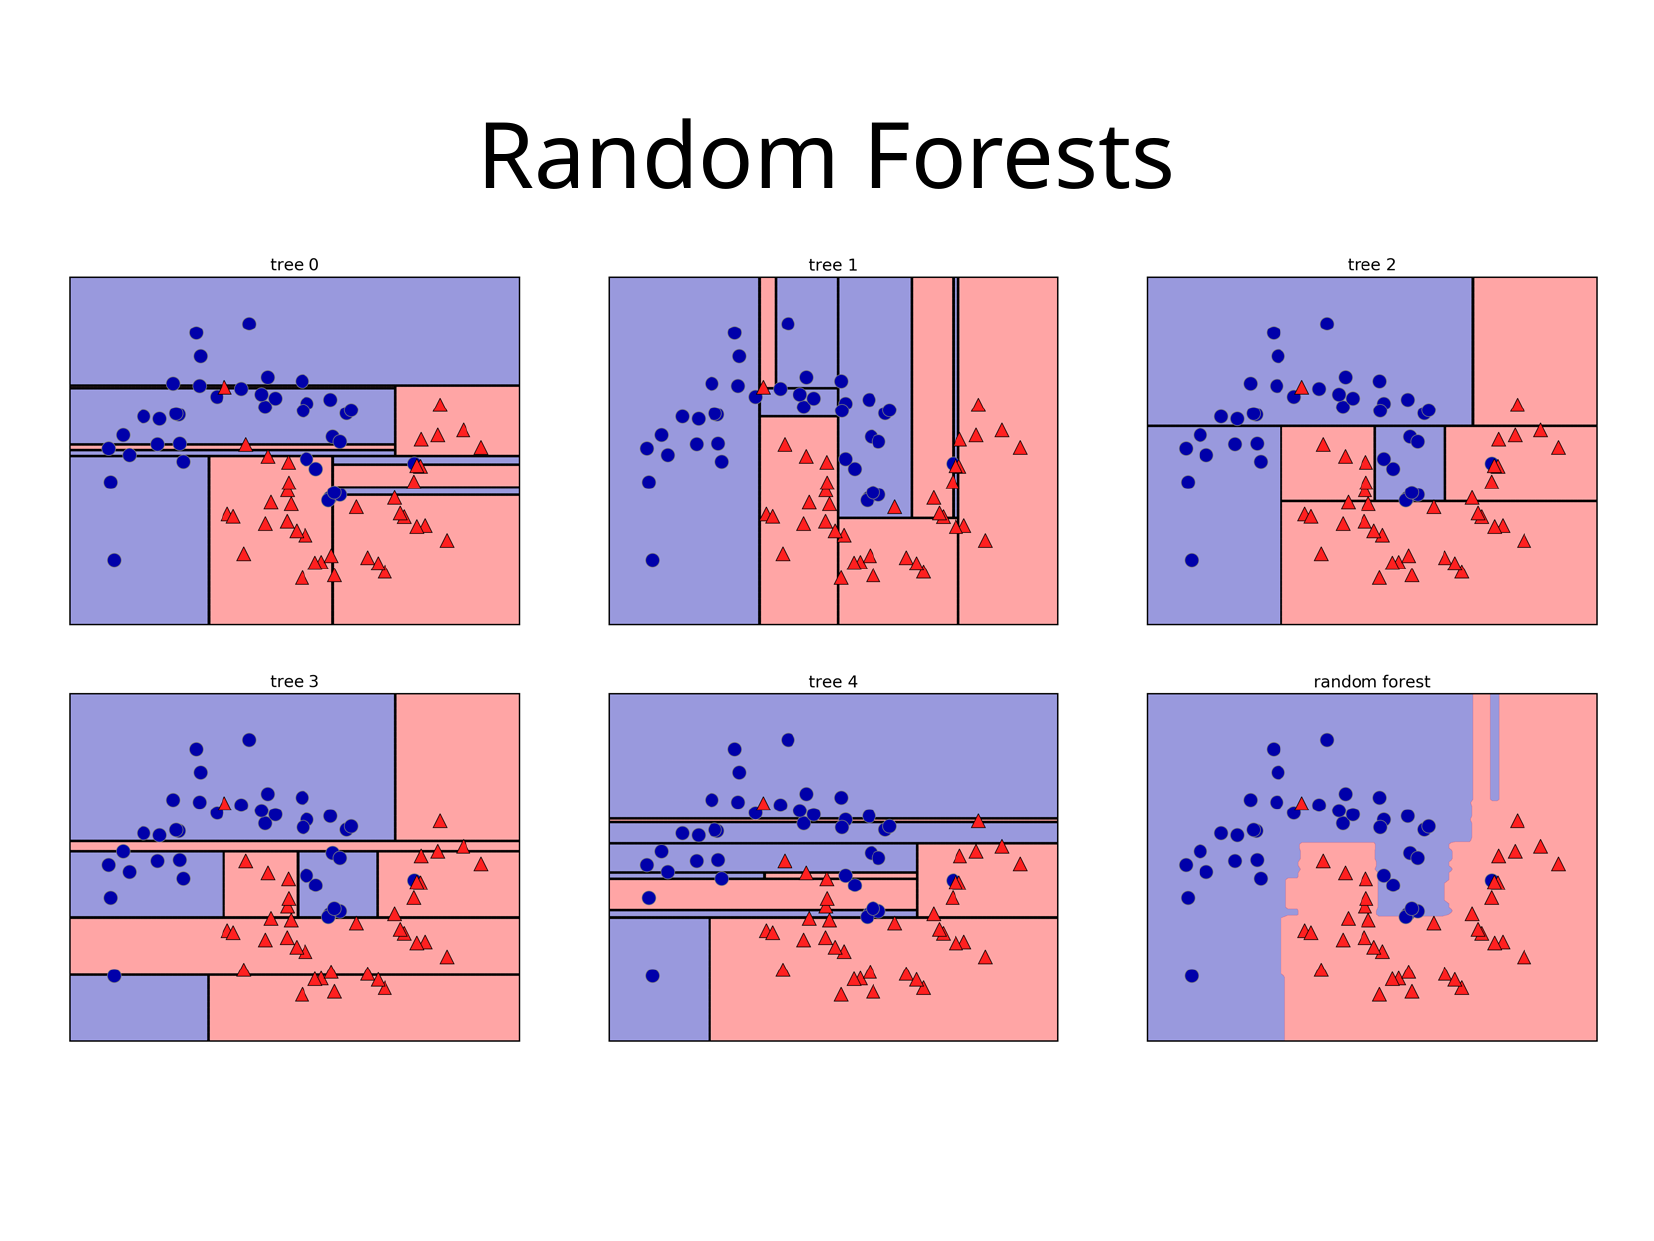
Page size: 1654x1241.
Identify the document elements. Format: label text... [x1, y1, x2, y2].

title Random Forests [82, 49, 1571, 248]
picture [60, 248, 1606, 1051]
